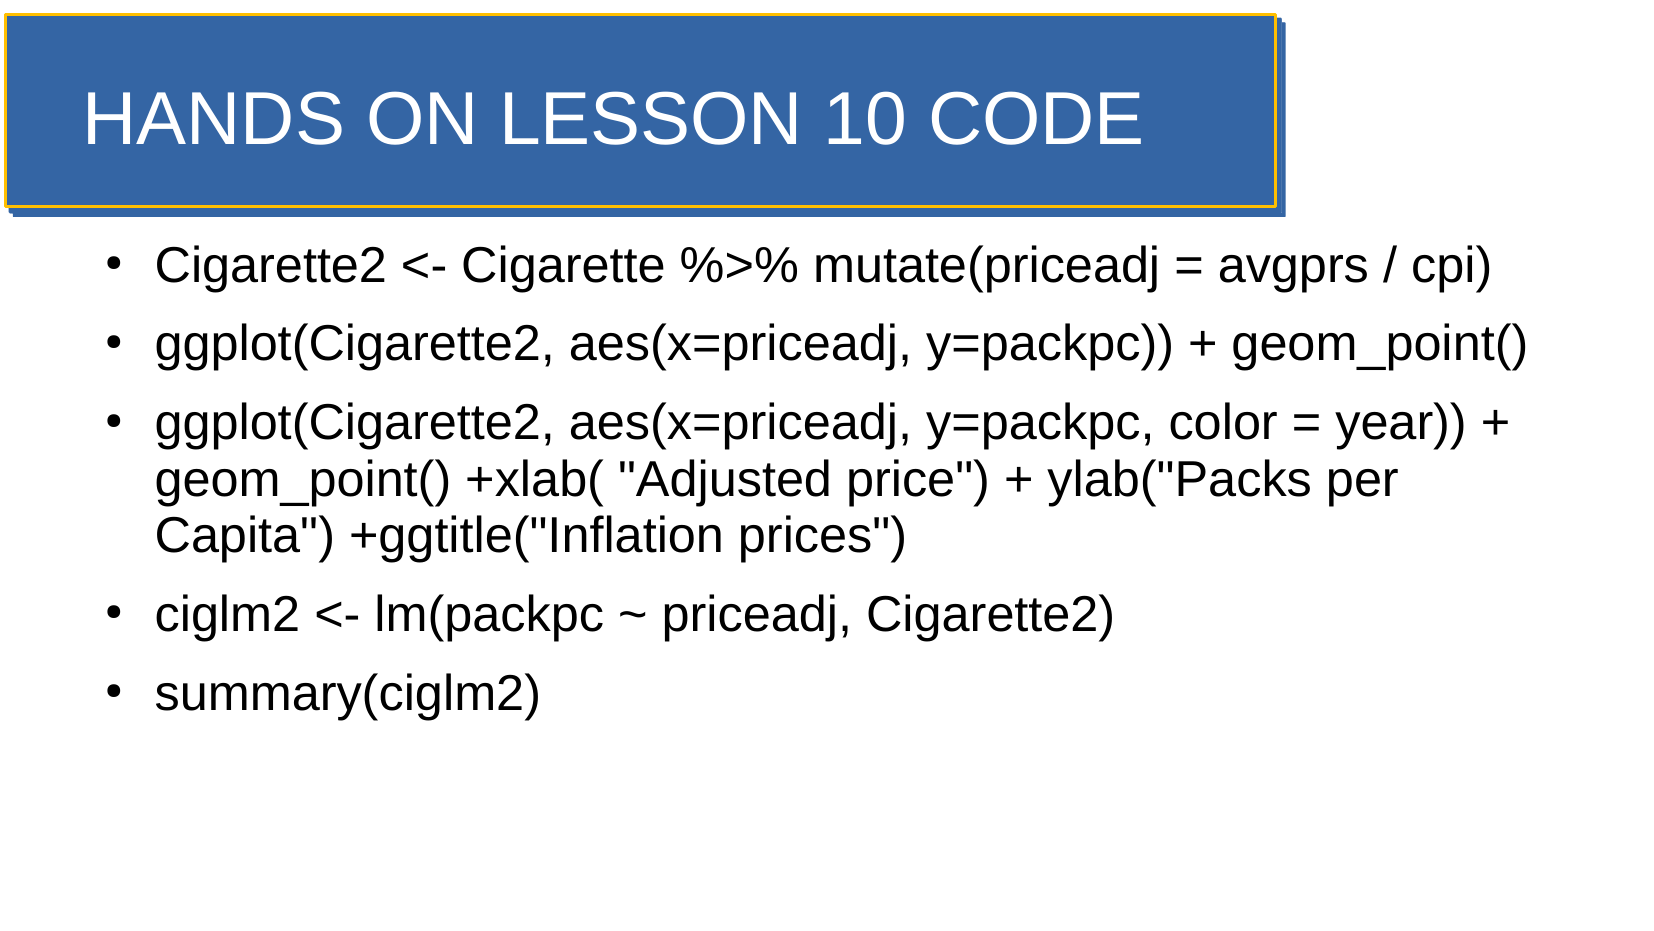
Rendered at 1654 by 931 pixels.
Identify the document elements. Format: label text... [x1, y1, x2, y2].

title HANDS ON LESSON 10 CODE [82, 44, 1235, 192]
list Cigarette2 <- Cigarette %>% mutate(priceadj = avgprs / cpi) ggplot(Cigarette2, aes(x=priceadj, y=packpc)) + geom_point() ggplot(Cigarette2, aes(x=priceadj, y=packpc, color = year)) + geom_point() +xlab( "Adjusted price") + ylab("Packs per Capita") +ggtitle("Inflation prices") ciglm2 <- lm(packpc ~ priceadj, Cigarette2) summary(ciglm2) [88, 236, 1565, 798]
